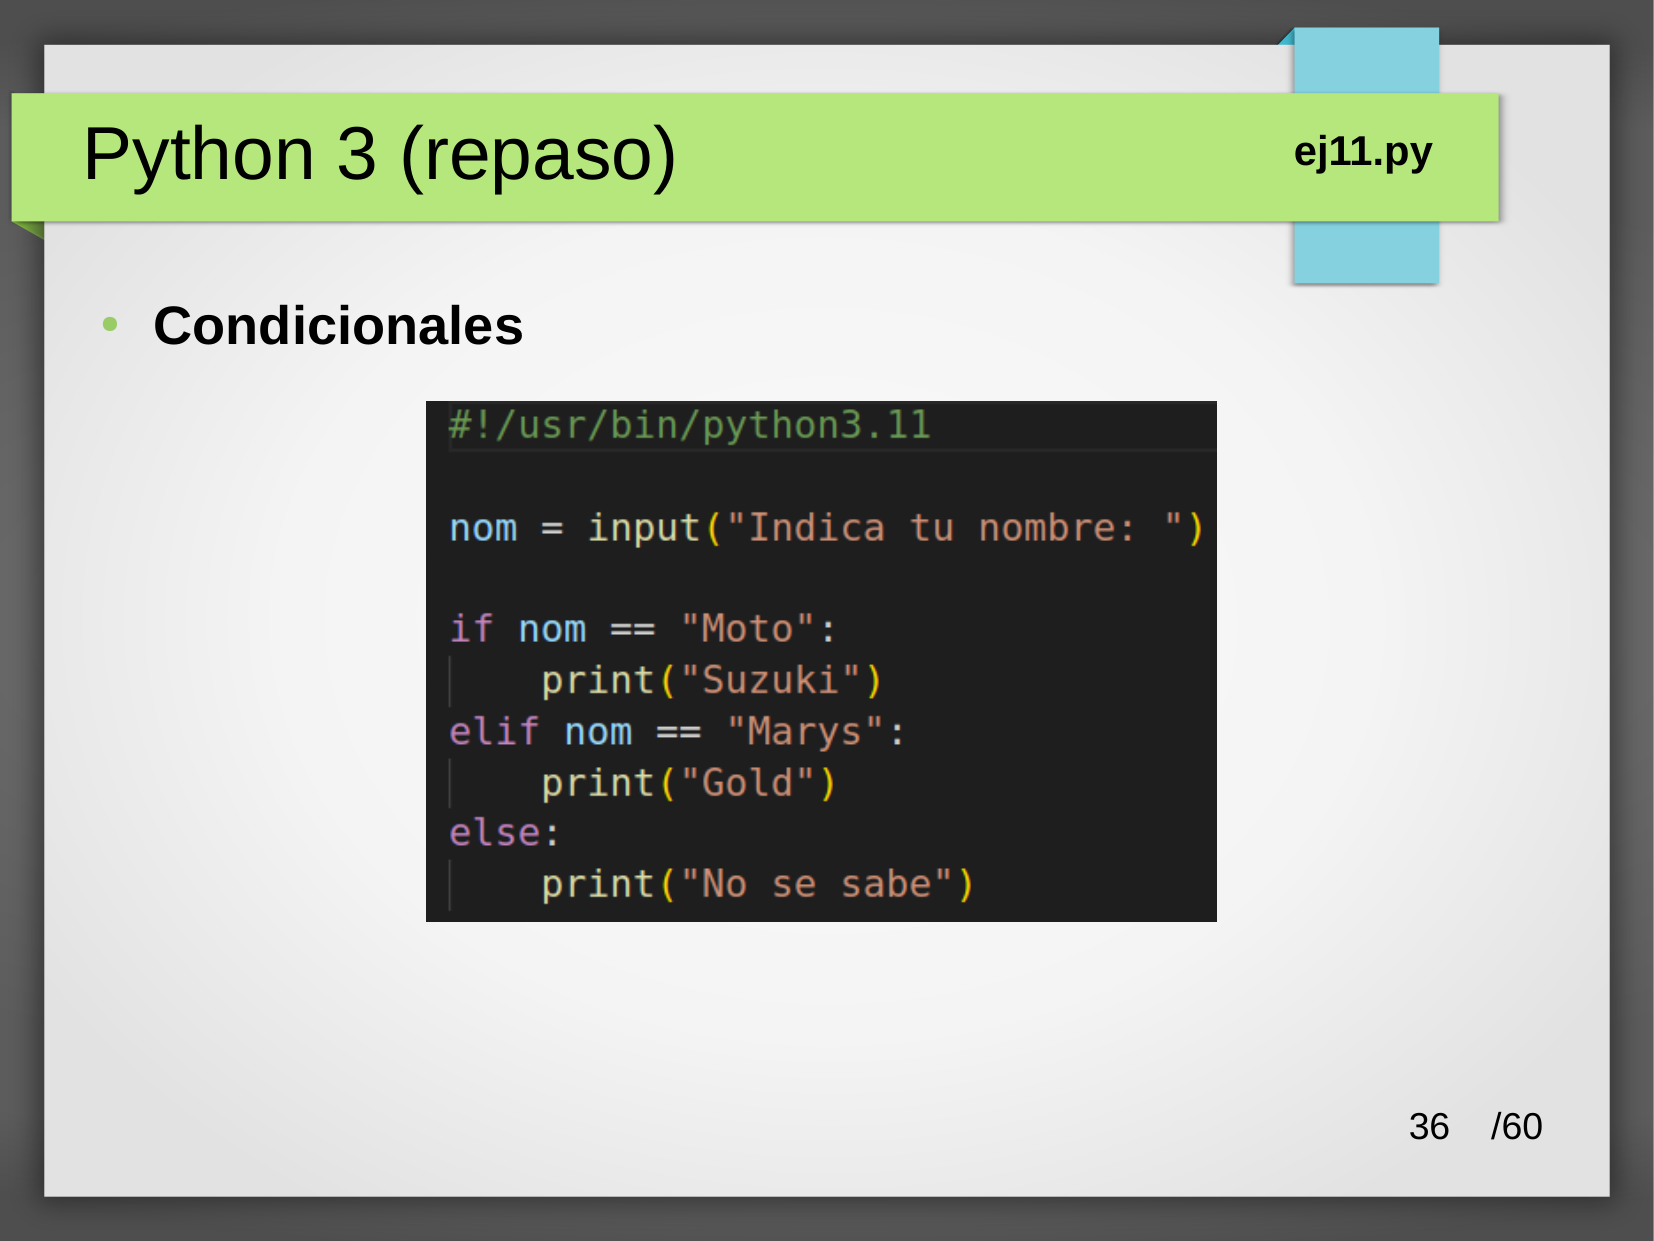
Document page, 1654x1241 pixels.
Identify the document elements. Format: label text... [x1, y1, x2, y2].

list Condicionales [82, 295, 1571, 1015]
text_box <número> [1393, 1098, 1476, 1169]
picture [0, 0, 1654, 1241]
text_box ej11.py [1279, 120, 1465, 229]
title Python 3 (repaso) [82, 94, 1264, 213]
text_box /60 [1476, 1098, 1644, 1169]
